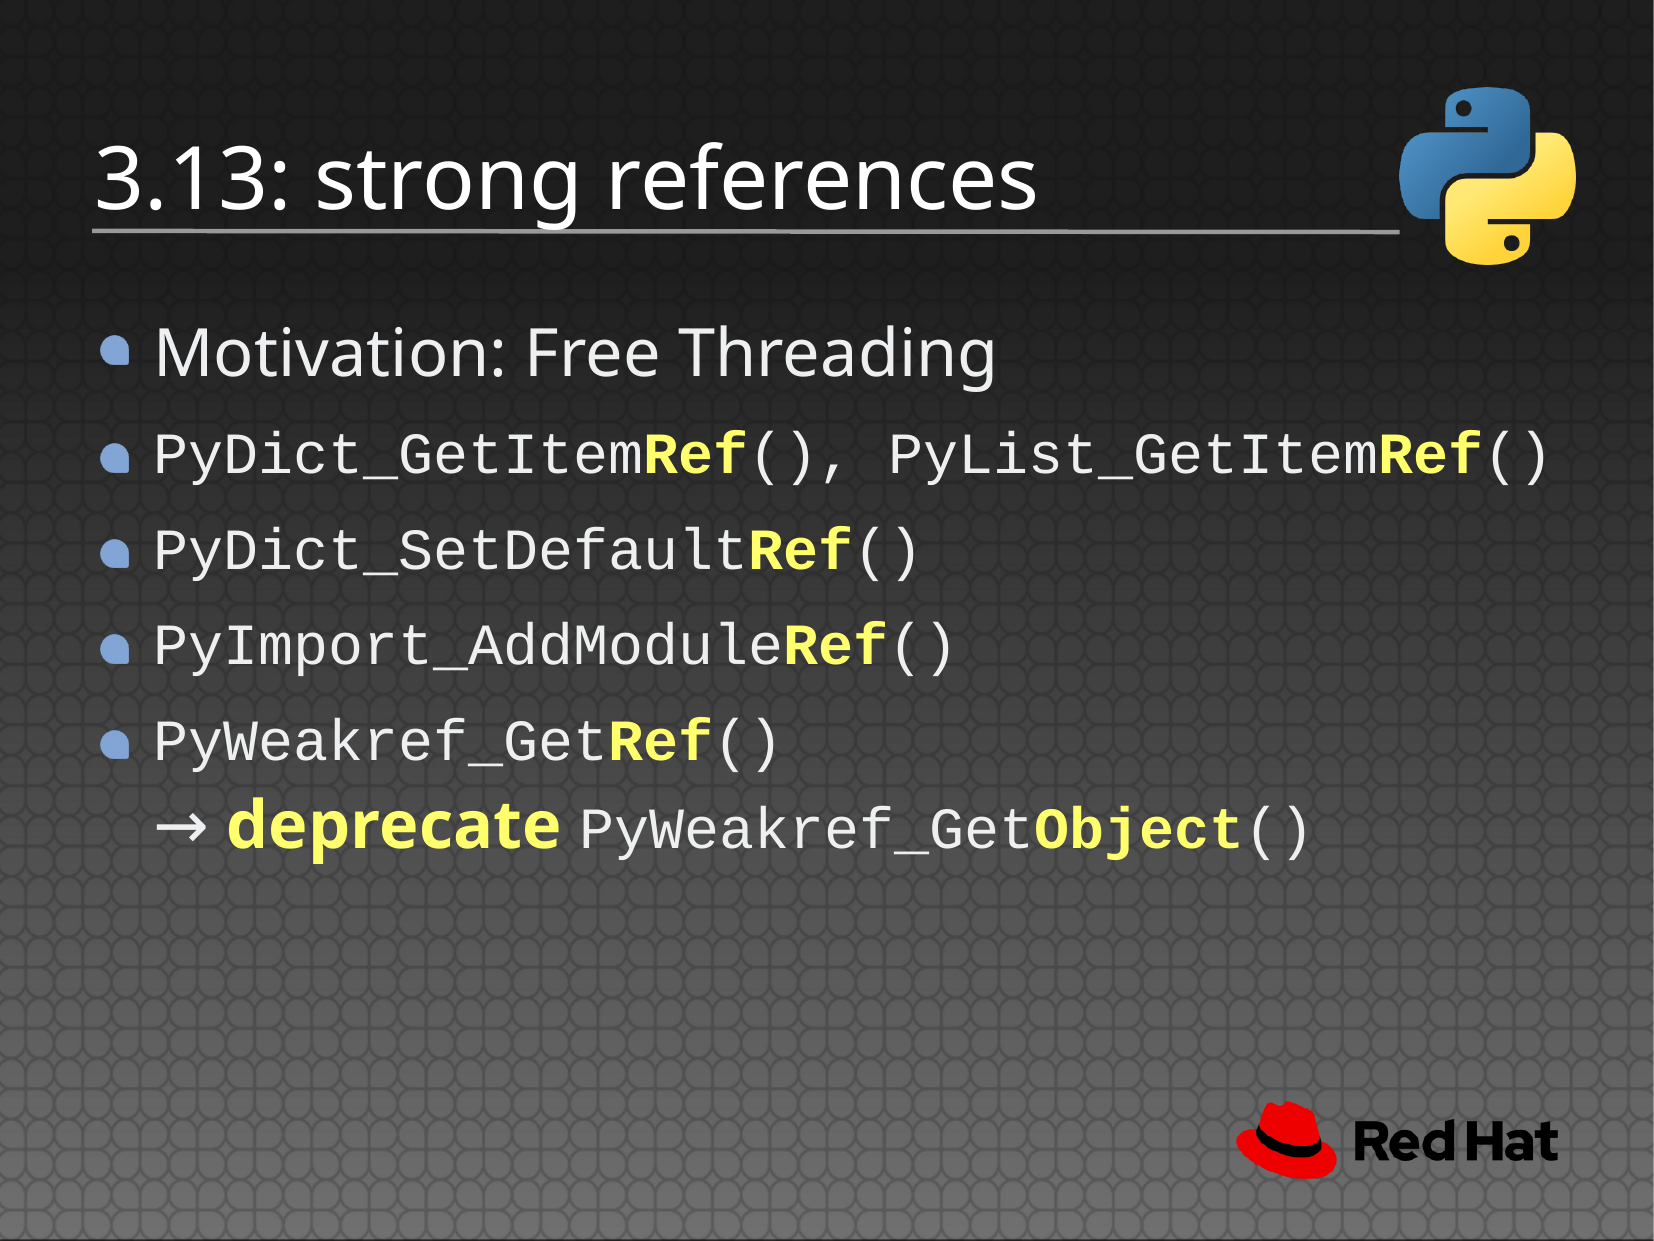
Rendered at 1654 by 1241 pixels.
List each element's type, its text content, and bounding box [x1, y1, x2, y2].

list Motivation: Free Threading PyDict_GetItemRef(), PyList_GetItemRef() PyDict_SetDefaultRef() PyImport_AddModuleRef() PyWeakref_GetRef() → deprecate PyWeakref_GetObject() [82, 304, 1629, 1045]
title 3.13: strong references [94, 100, 1426, 251]
picture [0, 0, 1654, 1241]
